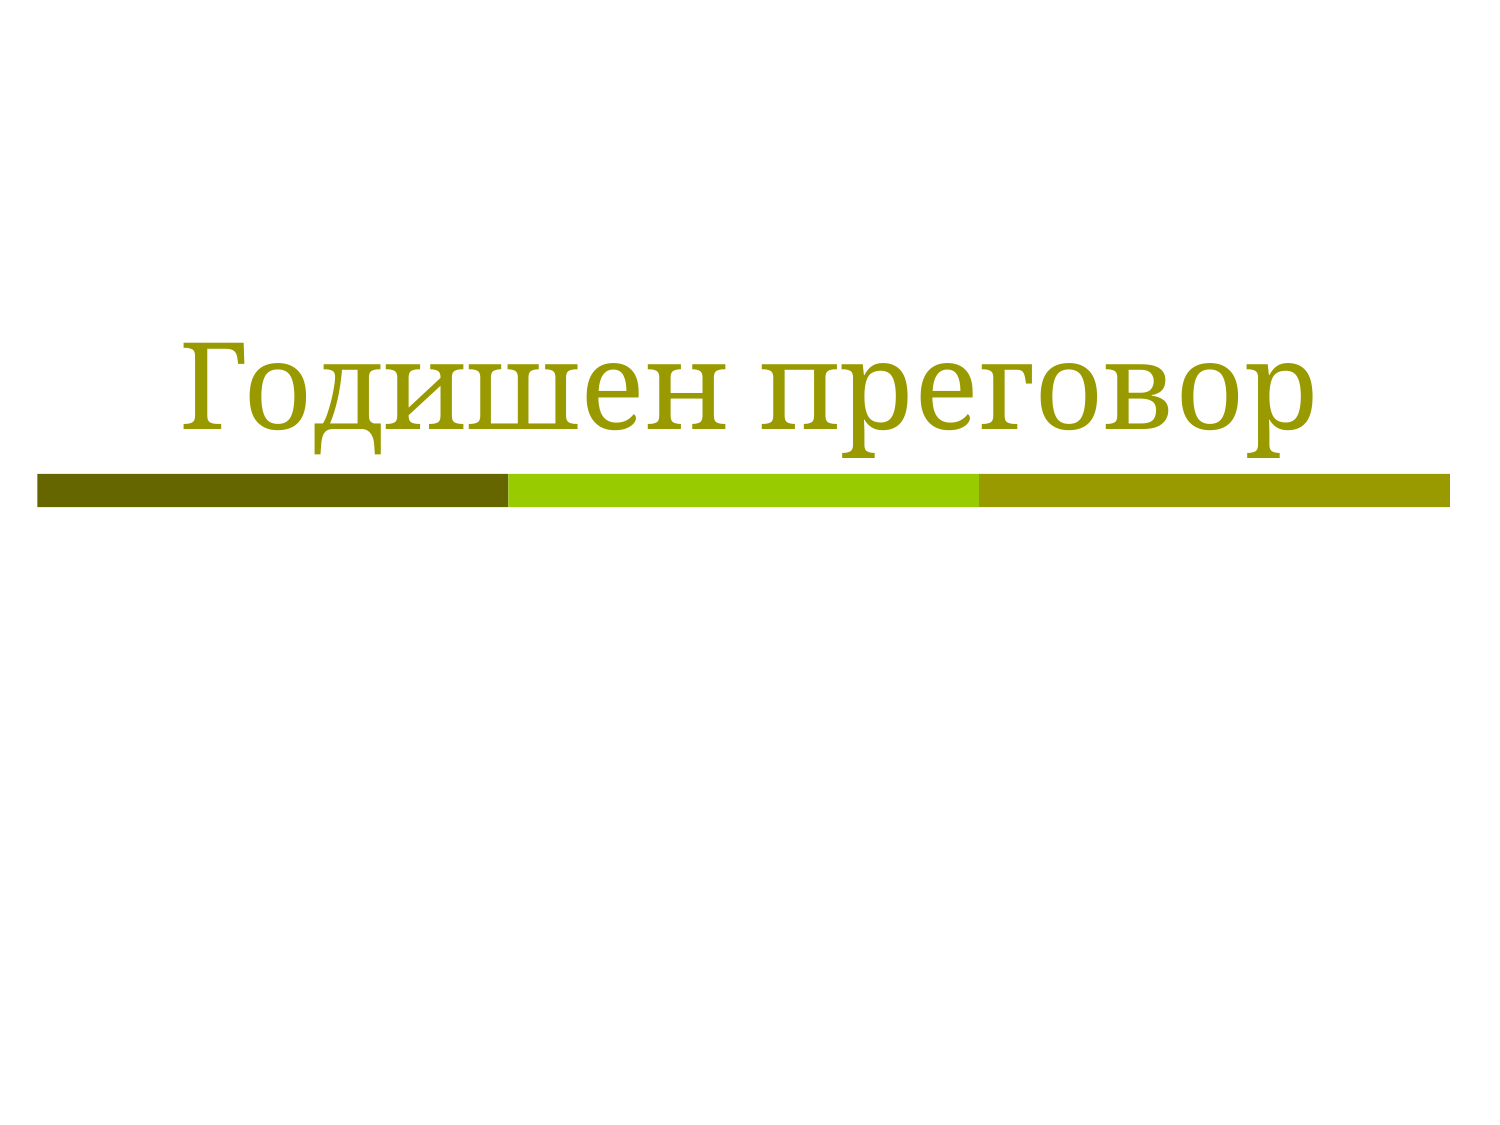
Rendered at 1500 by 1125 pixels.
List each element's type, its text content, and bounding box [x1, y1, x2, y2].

title Годишен преговор [112, 112, 1388, 462]
